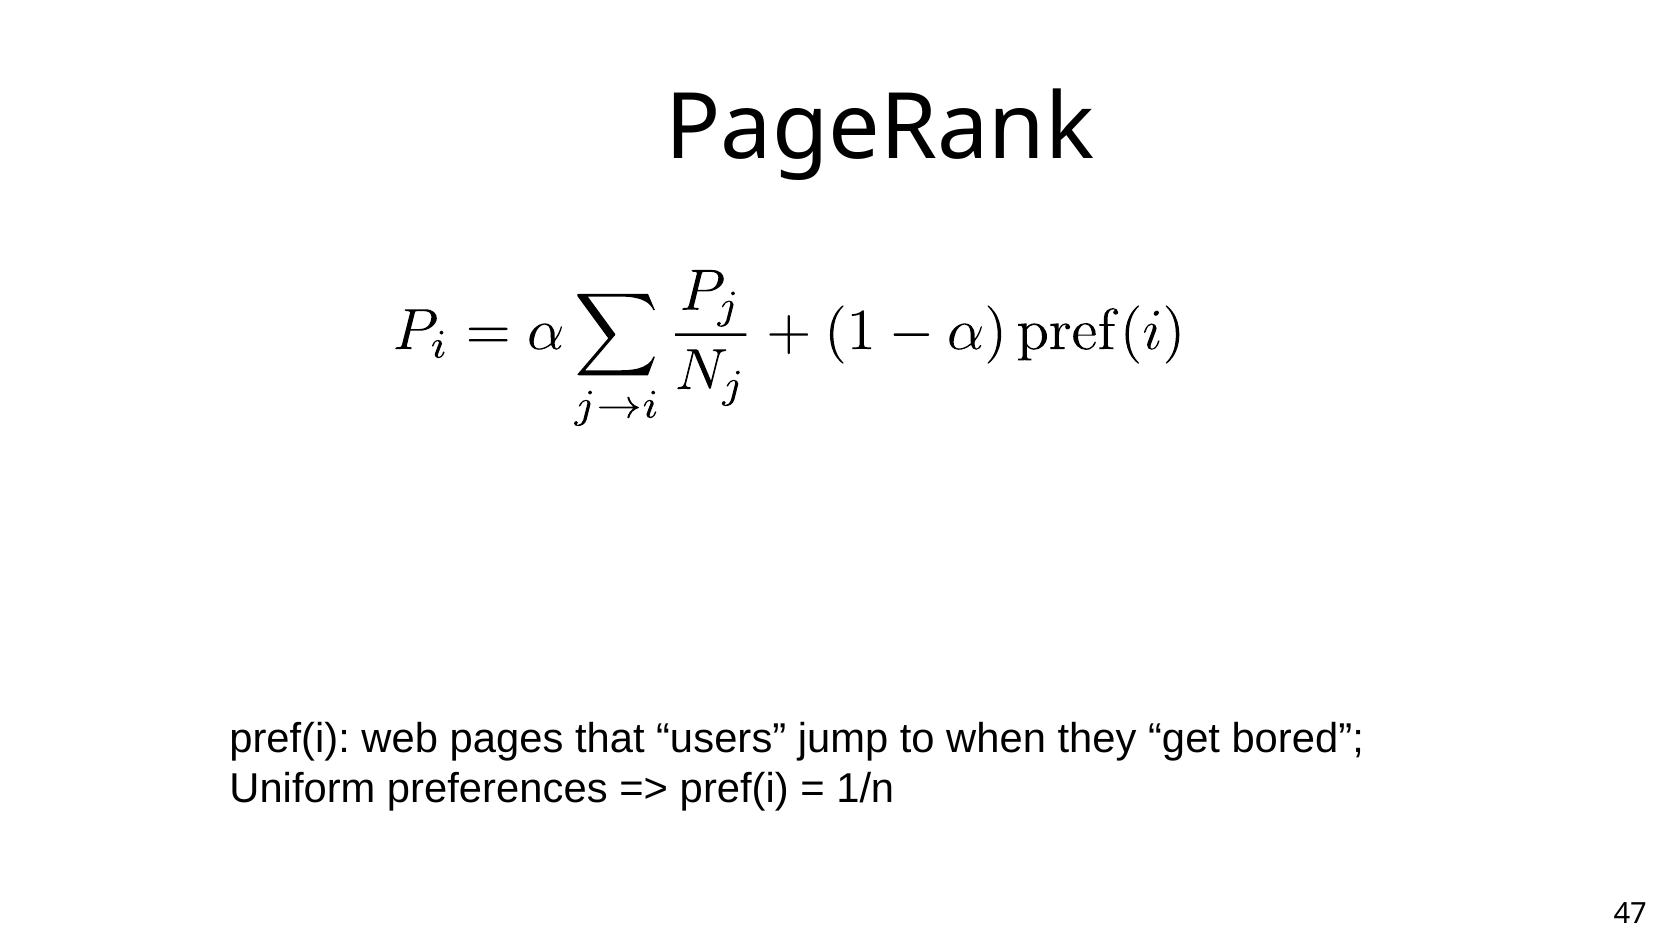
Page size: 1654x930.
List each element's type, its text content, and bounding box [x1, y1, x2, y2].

title PageRank [615, 18, 1138, 226]
text_box pref(i): web pages that “users” jump to when they “get bored”; Uniform preferences => pref(i) = 1/n [214, 702, 1380, 819]
text_box [392, 269, 1186, 427]
